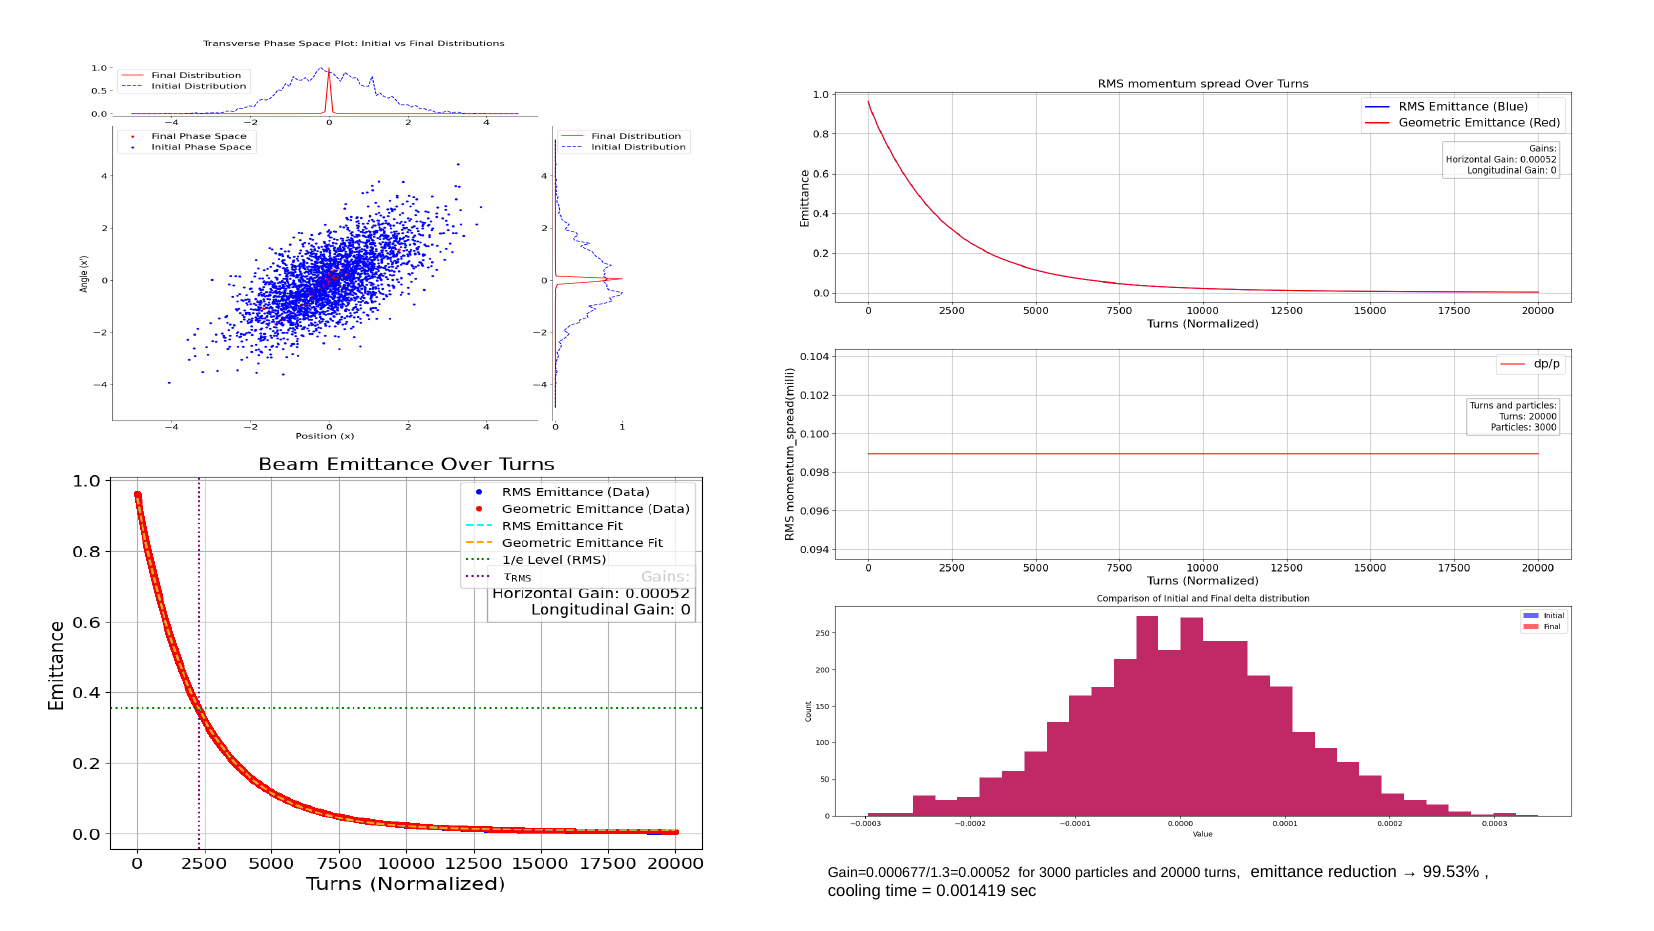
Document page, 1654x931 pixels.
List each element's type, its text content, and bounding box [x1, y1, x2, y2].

picture [37, 449, 713, 901]
list Gain=0.000677/1.3=0.00052 for 3000 particles and 20000 turns, emittance reduction → 99.53% , cooling time = 0.001419 sec [787, 862, 1538, 901]
picture [780, 74, 1576, 843]
picture [75, 37, 695, 443]
